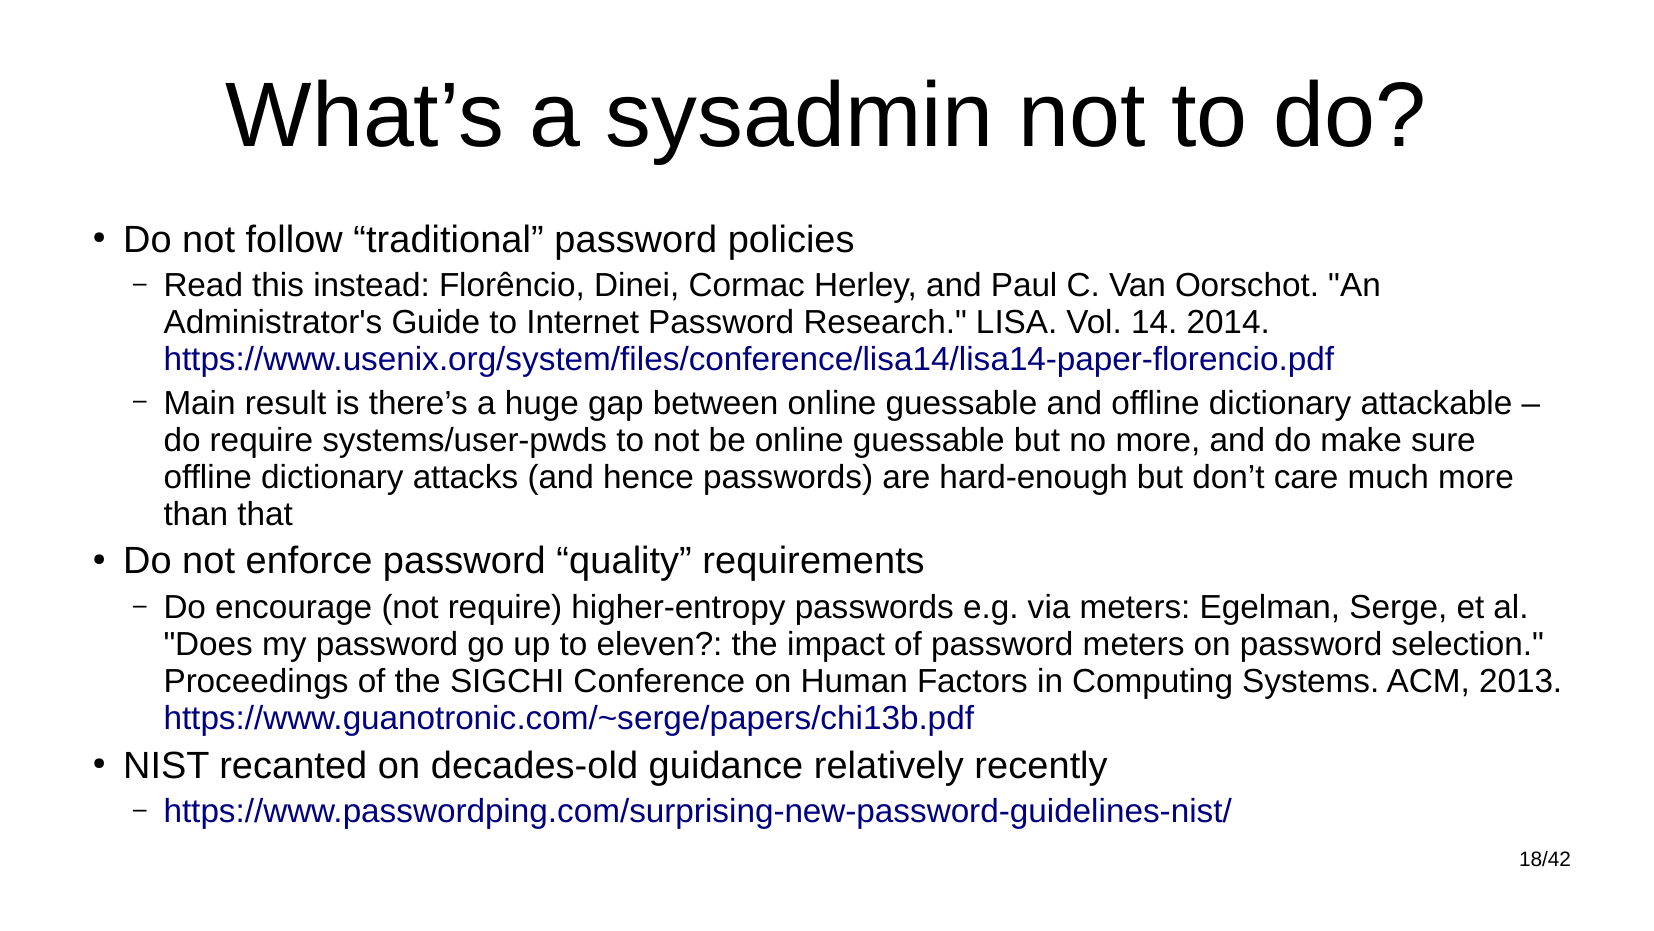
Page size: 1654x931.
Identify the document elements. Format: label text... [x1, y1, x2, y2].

title What’s a sysadmin not to do? [82, 37, 1571, 193]
list Do not follow “traditional” password policies Read this instead: Florêncio, Dinei, Cormac Herley, and Paul C. Van Oorschot. "An Administrator's Guide to Internet Password Research." LISA. Vol. 14. 2014. https://www.usenix.org/system/files/conference/lisa14/lisa14-paper-florencio.pdf Main result is there’s a huge gap between online guessable and offline dictionary attackable – do require systems/user-pwds to not be online guessable but no more, and do make sure offline dictionary attacks (and hence passwords) are hard-enough but don’t care much more than that Do not enforce password “quality” requirements Do encourage (not require) higher-entropy passwords e.g. via meters: Egelman, Serge, et al. "Does my password go up to eleven?: the impact of password meters on password selection." Proceedings of the SIGCHI Conference on Human Factors in Computing Systems. ACM, 2013. https://www.guanotronic.com/~serge/papers/chi13b.pdf NIST recanted on decades-old guidance relatively recently https://www.passwordping.com/surprising-new-password-guidelines-nist/ [82, 217, 1571, 863]
